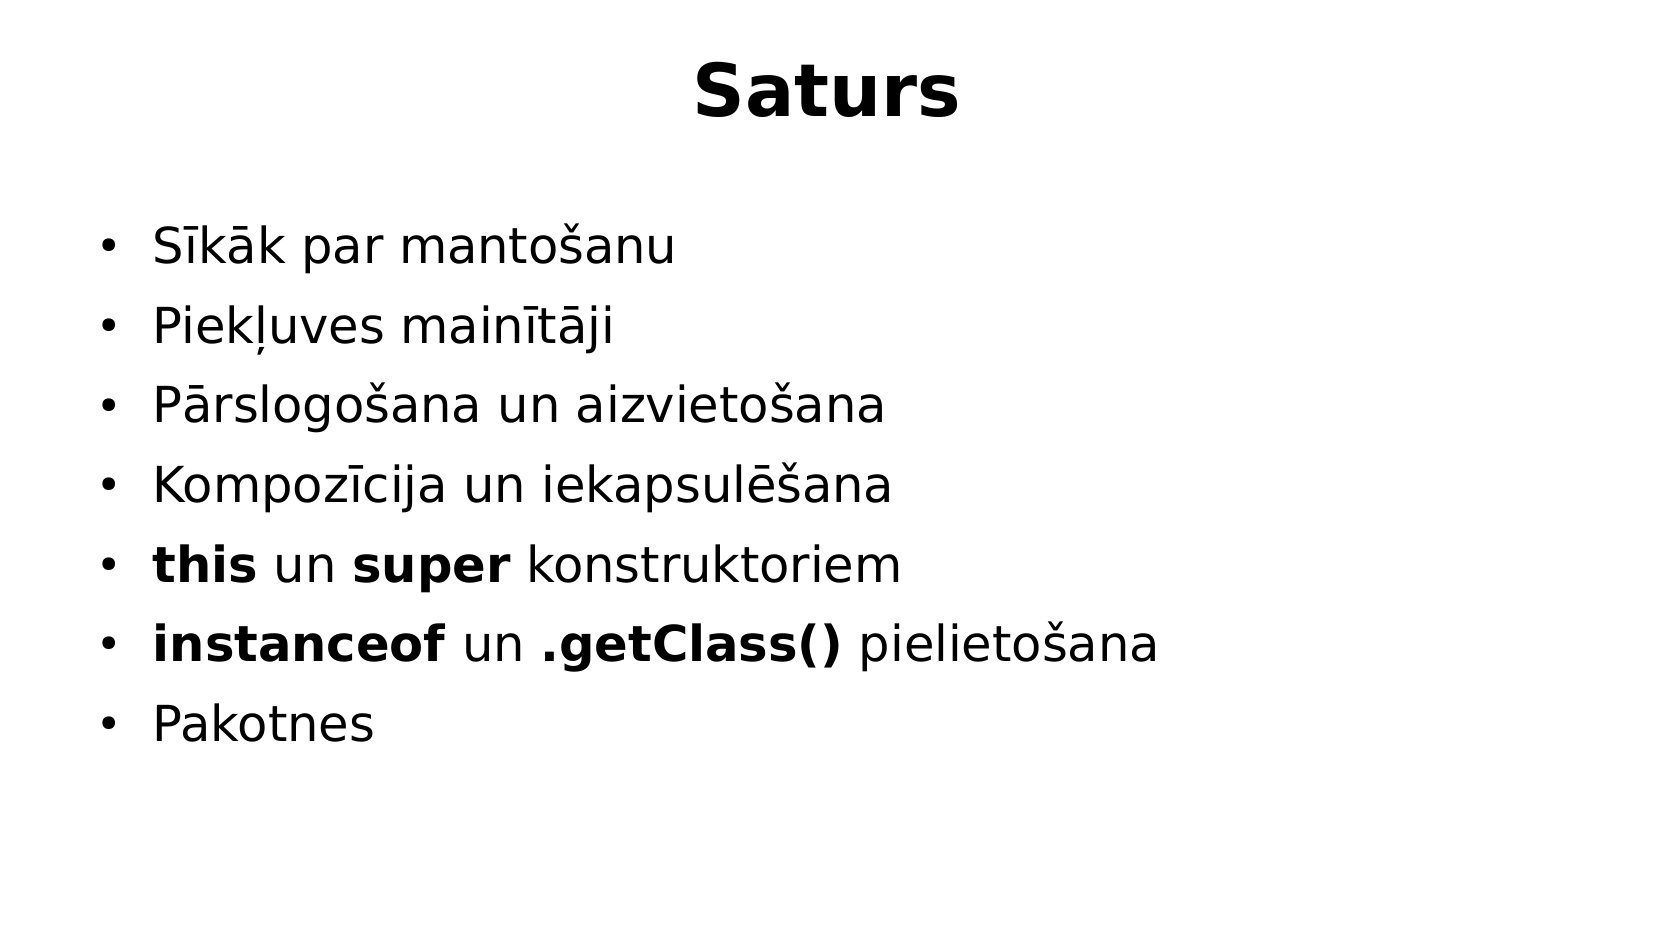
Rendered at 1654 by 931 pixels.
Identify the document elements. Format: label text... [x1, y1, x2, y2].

title Saturs [82, 49, 1571, 135]
list Sīkāk par mantošanu Piekļuves mainītāji Pārslogošana un aizvietošana Kompozīcija un iekapsulēšana this un super konstruktoriem instanceof un .getClass() pielietošana Pakotnes [82, 217, 1538, 758]
